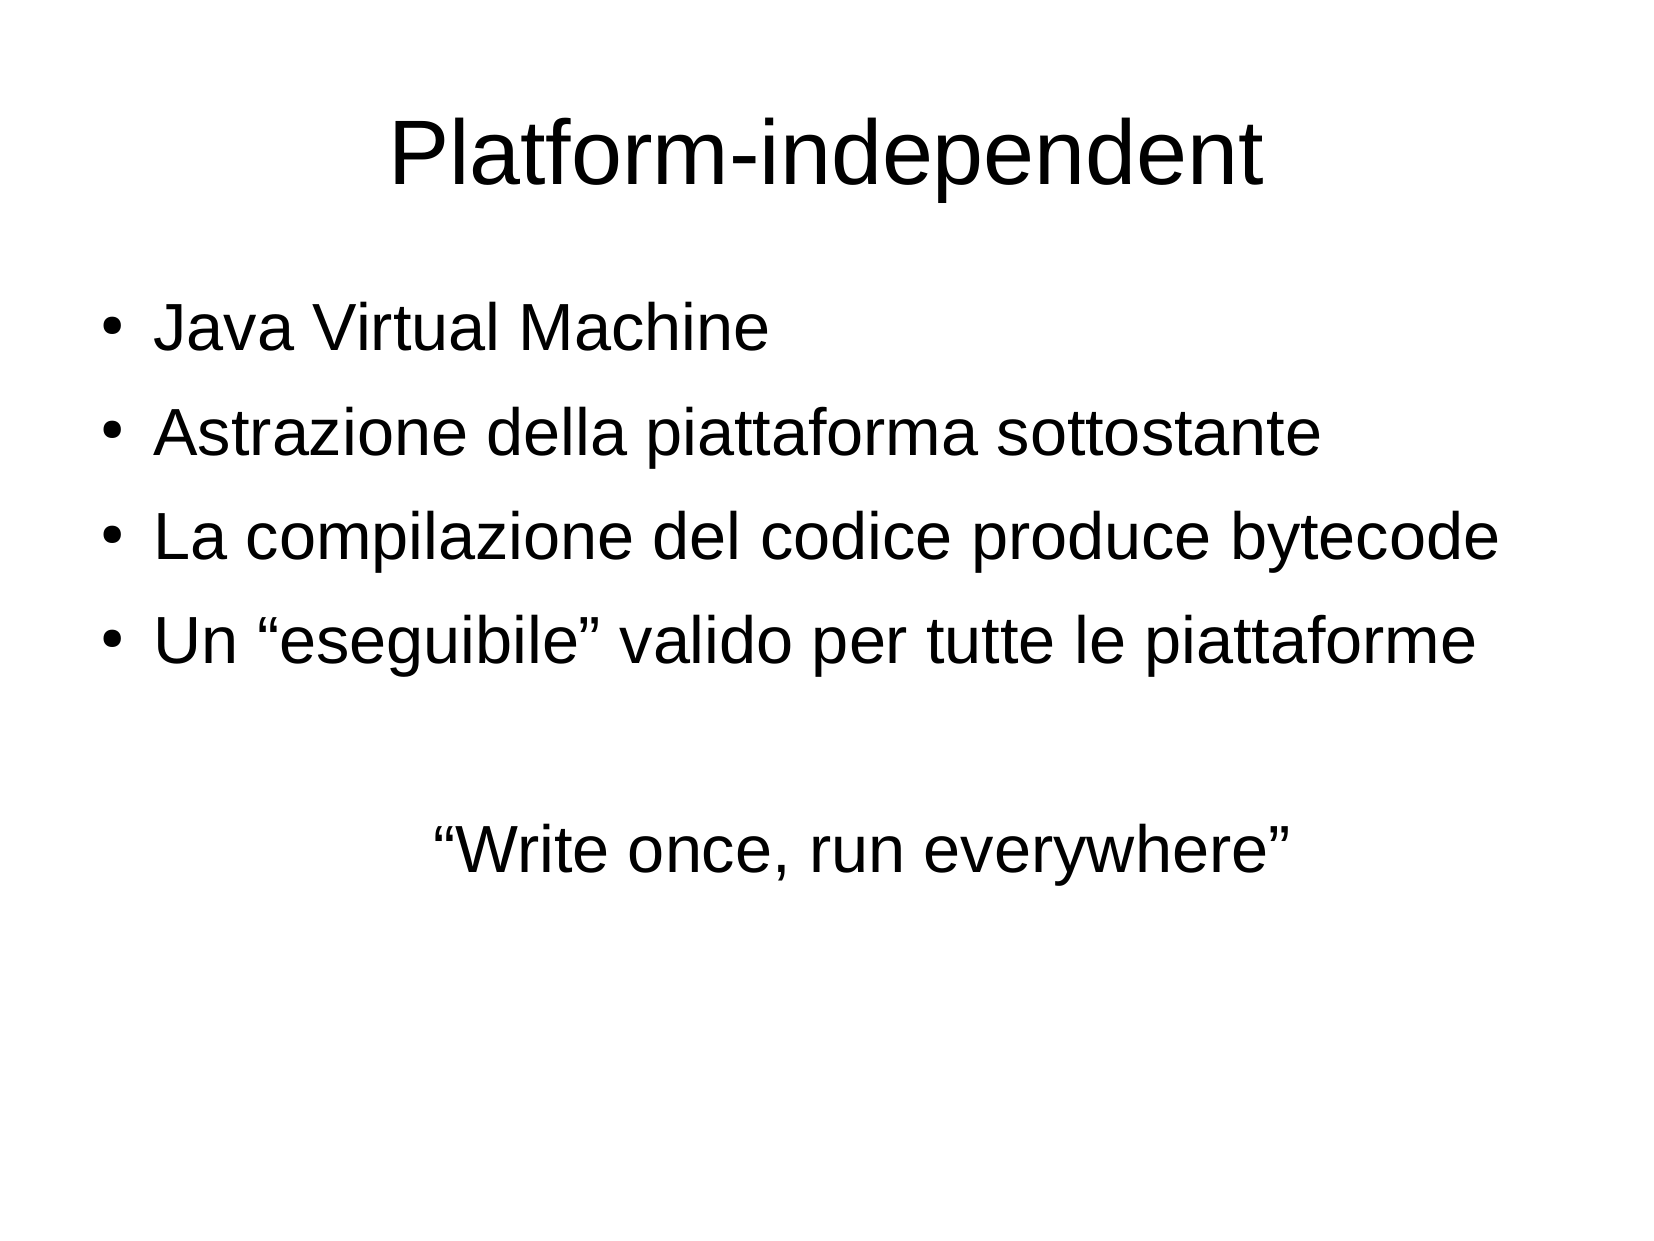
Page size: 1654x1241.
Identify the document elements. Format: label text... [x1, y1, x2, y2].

list Java Virtual Machine Astrazione della piattaforma sottostante La compilazione del codice produce bytecode Un “eseguibile” valido per tutte le piattaforme “Write once, run everywhere” [82, 290, 1571, 1010]
title Platform-independent [82, 49, 1571, 257]
